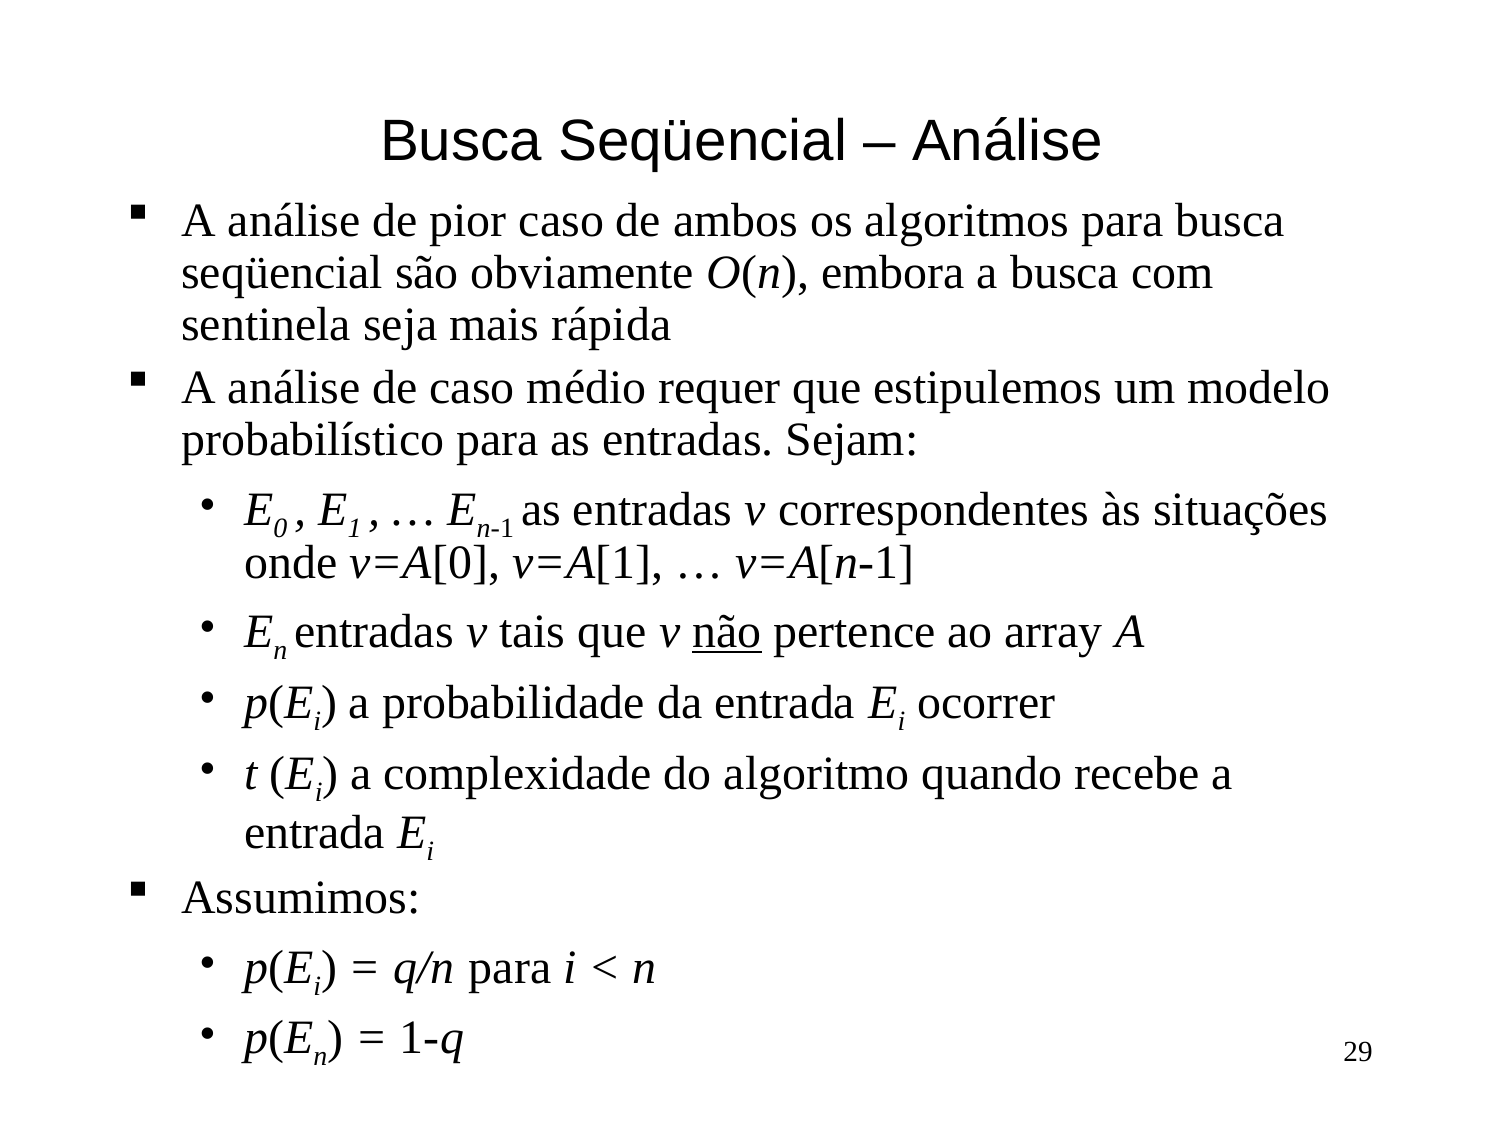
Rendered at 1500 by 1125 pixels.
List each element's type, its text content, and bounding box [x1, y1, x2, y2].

title Busca Seqüencial – Análise [112, 99, 1388, 175]
list A análise de pior caso de ambos os algoritmos para busca seqüencial são obviamente O(n), embora a busca com sentinela seja mais rápida A análise de caso médio requer que estipulemos um modelo probabilístico para as entradas. Sejam: E0 , E1 , … En-1 as entradas v correspondentes às situações onde v=A[0], v=A[1], … v=A[n-1] En entradas v tais que v não pertence ao array A p(Ei) a probabilidade da entrada Ei ocorrer t (Ei) a complexidade do algoritmo quando recebe a entrada Ei Assumimos: p(Ei) = q/n para i < n p(En) = 1-q [112, 187, 1388, 1075]
